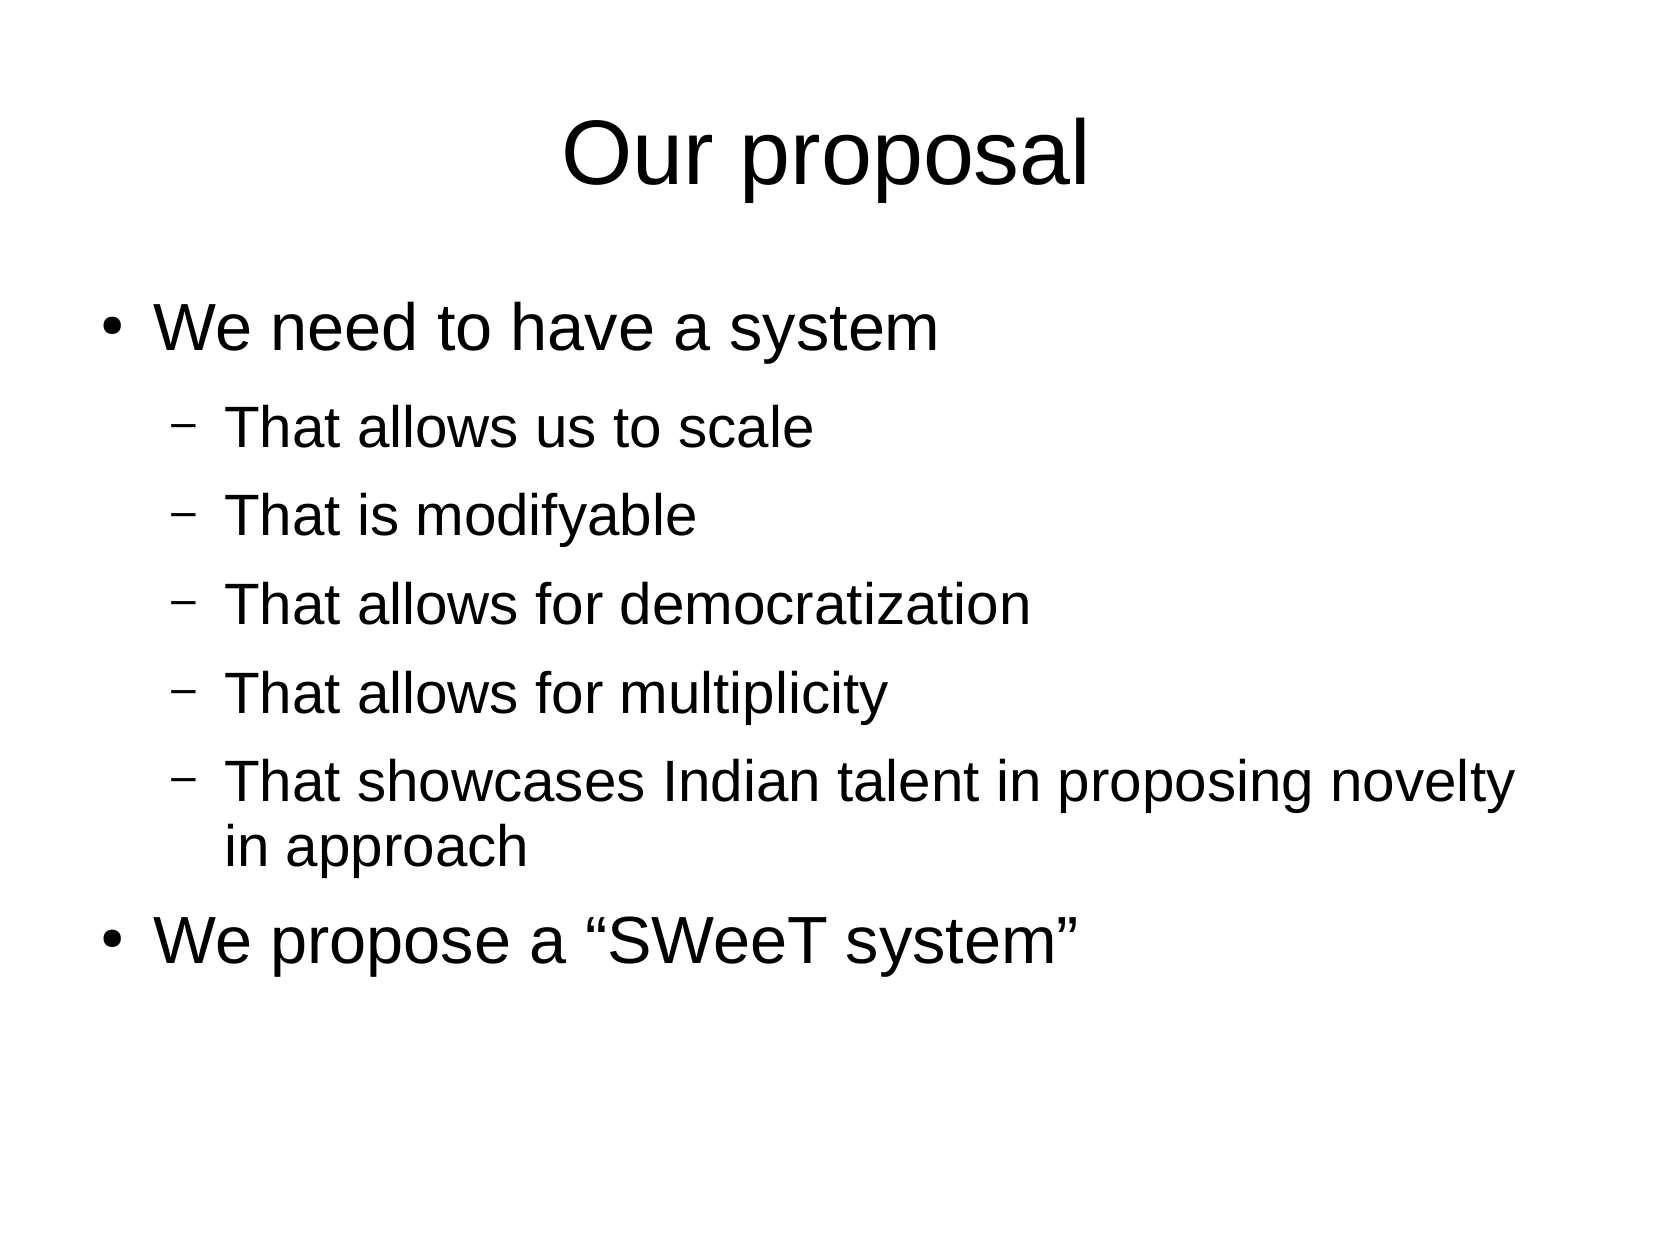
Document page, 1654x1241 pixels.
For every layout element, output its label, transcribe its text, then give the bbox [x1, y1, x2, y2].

list We need to have a system That allows us to scale That is modifyable That allows for democratization That allows for multiplicity That showcases Indian talent in proposing novelty in approach We propose a “SWeeT system” [82, 290, 1571, 1010]
title Our proposal [82, 49, 1571, 257]
